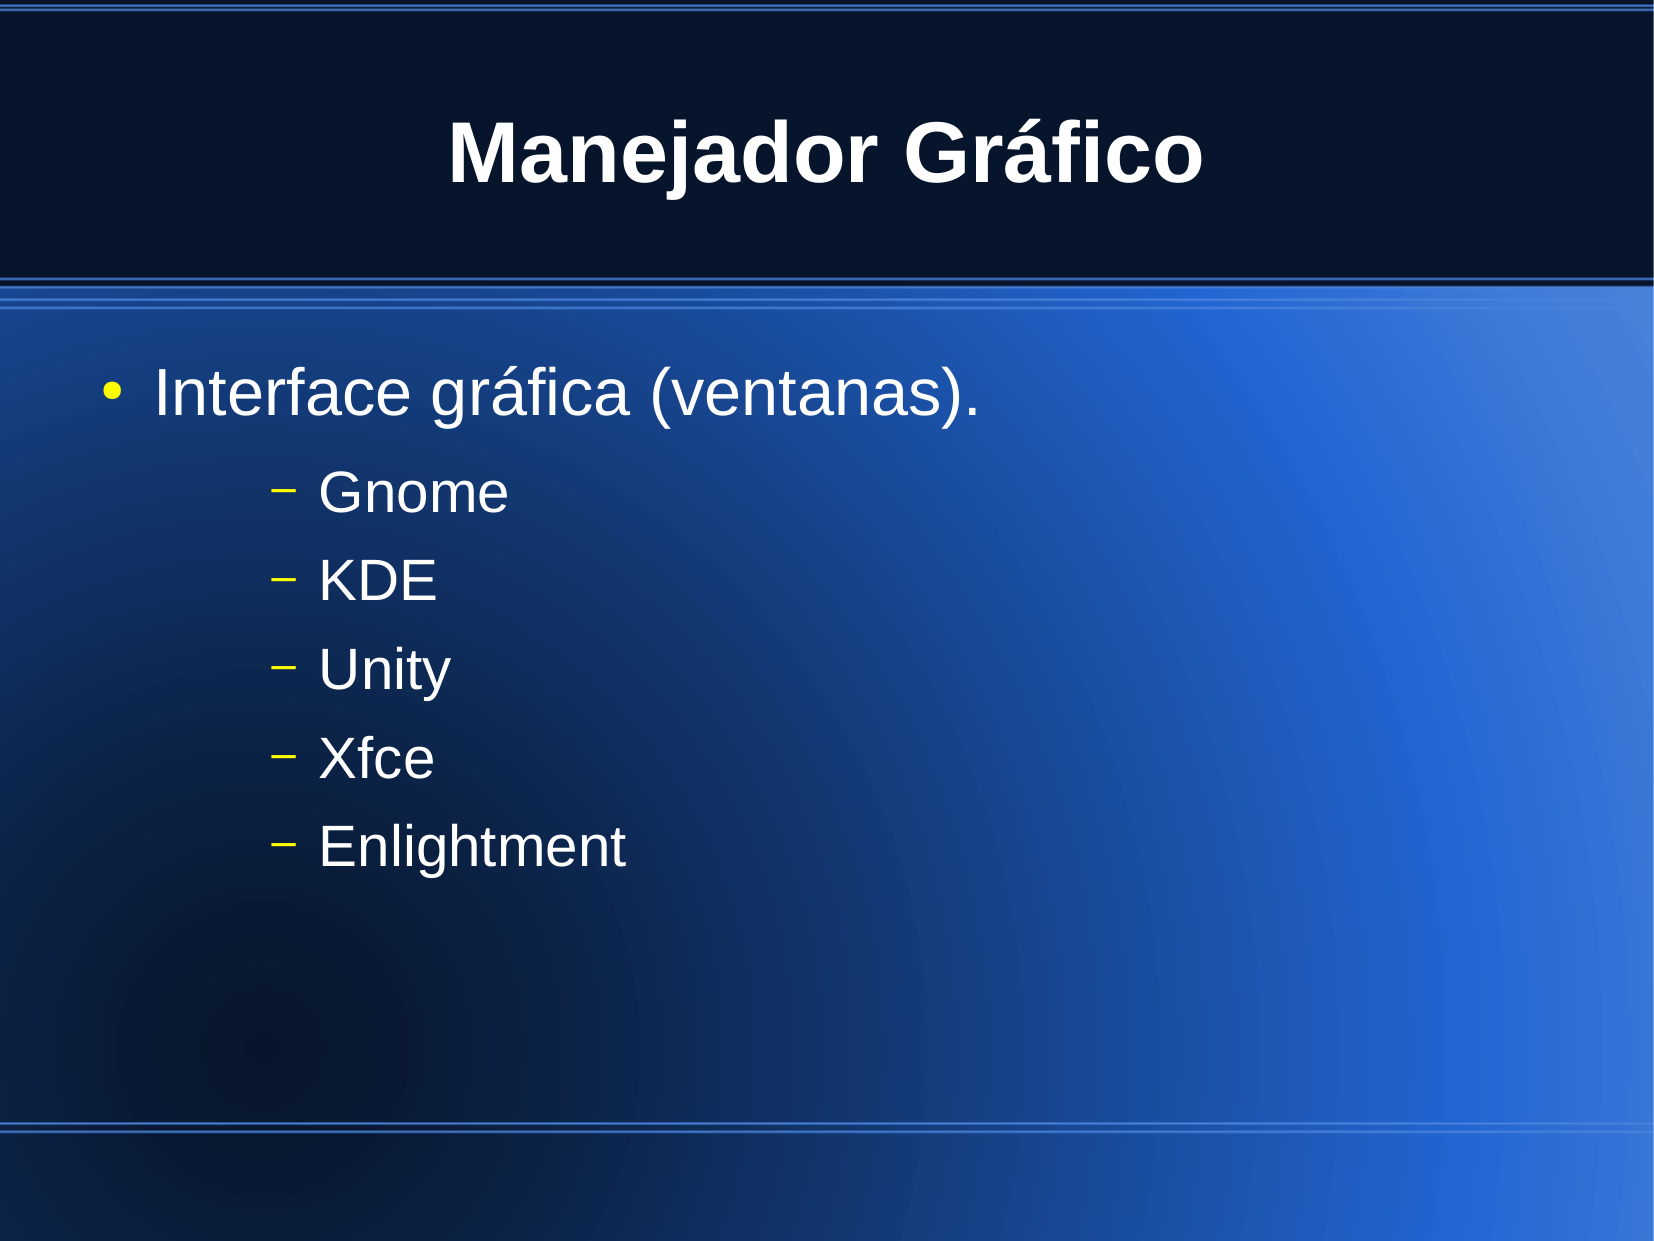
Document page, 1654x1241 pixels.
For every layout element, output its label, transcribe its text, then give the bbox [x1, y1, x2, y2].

picture [0, 0, 1654, 1241]
list Interface gráfica (ventanas). Gnome KDE Unity Xfce Enlightment [82, 355, 1571, 1075]
title Manejador Gráfico [82, 49, 1571, 257]
